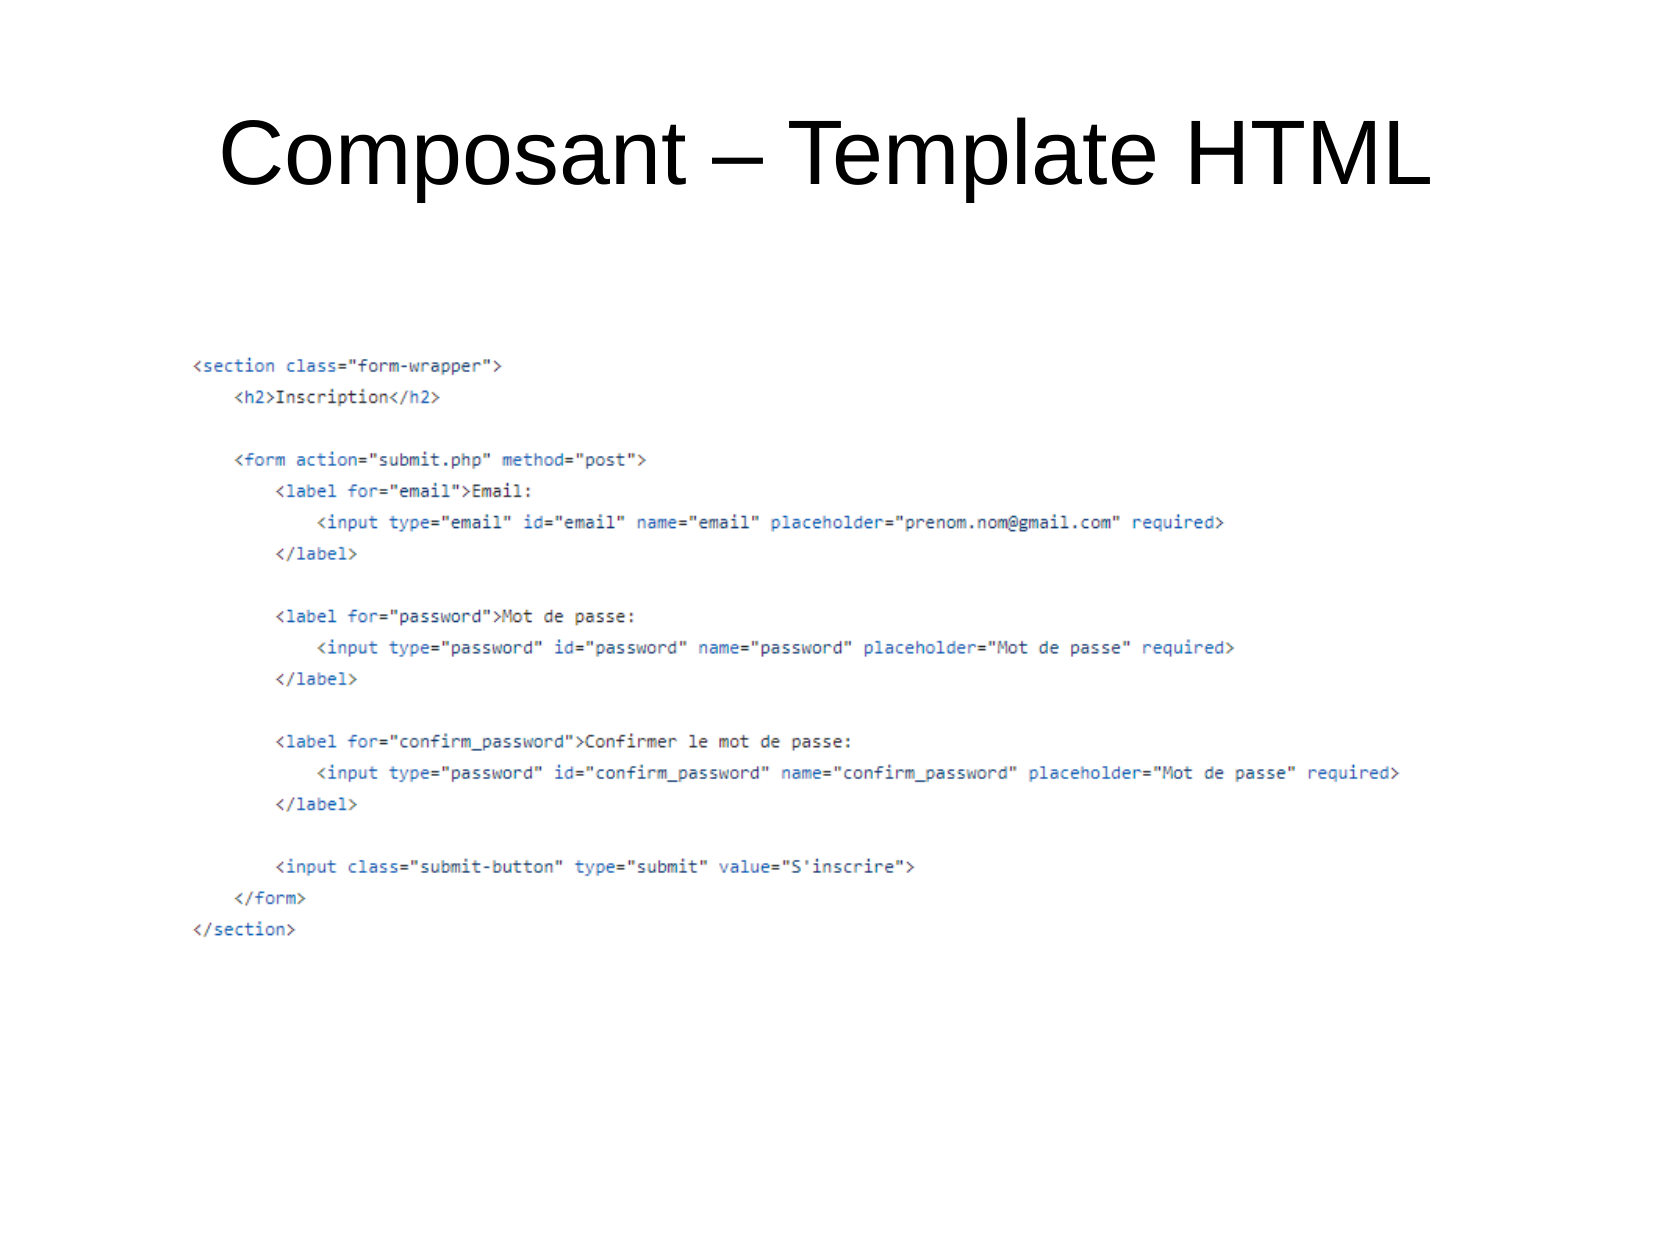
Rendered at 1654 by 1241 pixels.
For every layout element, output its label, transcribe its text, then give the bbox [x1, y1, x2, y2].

picture [174, 347, 1464, 945]
title Composant – Template HTML [82, 49, 1571, 257]
